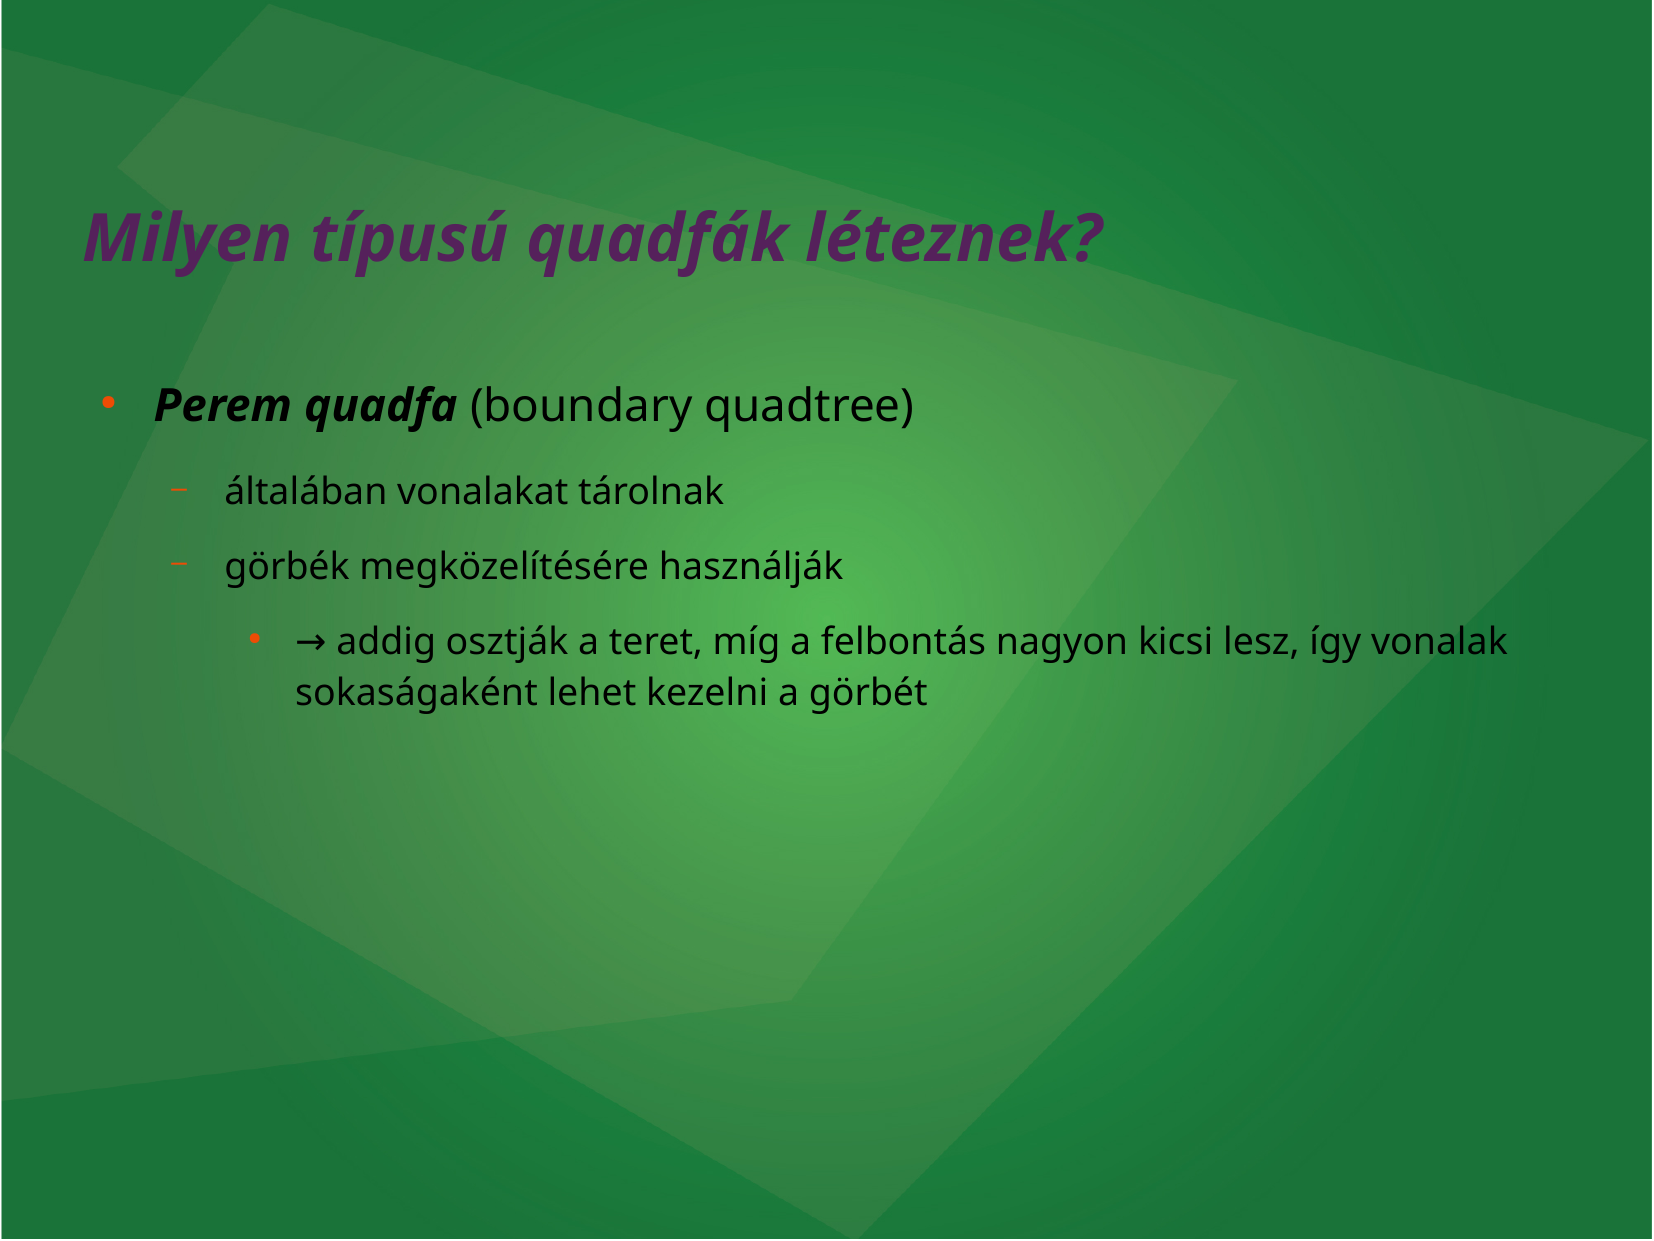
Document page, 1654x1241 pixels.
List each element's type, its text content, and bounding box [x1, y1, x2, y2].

title Milyen típusú quadfák léteznek? [82, 132, 1571, 340]
list Perem quadfa (boundary quadtree) általában vonalakat tárolnak görbék megközelítésére használják → addig osztják a teret, míg a felbontás nagyon kicsi lesz, így vonalak sokaságaként lehet kezelni a görbét [82, 372, 1571, 1093]
picture [0, 0, 1652, 1241]
